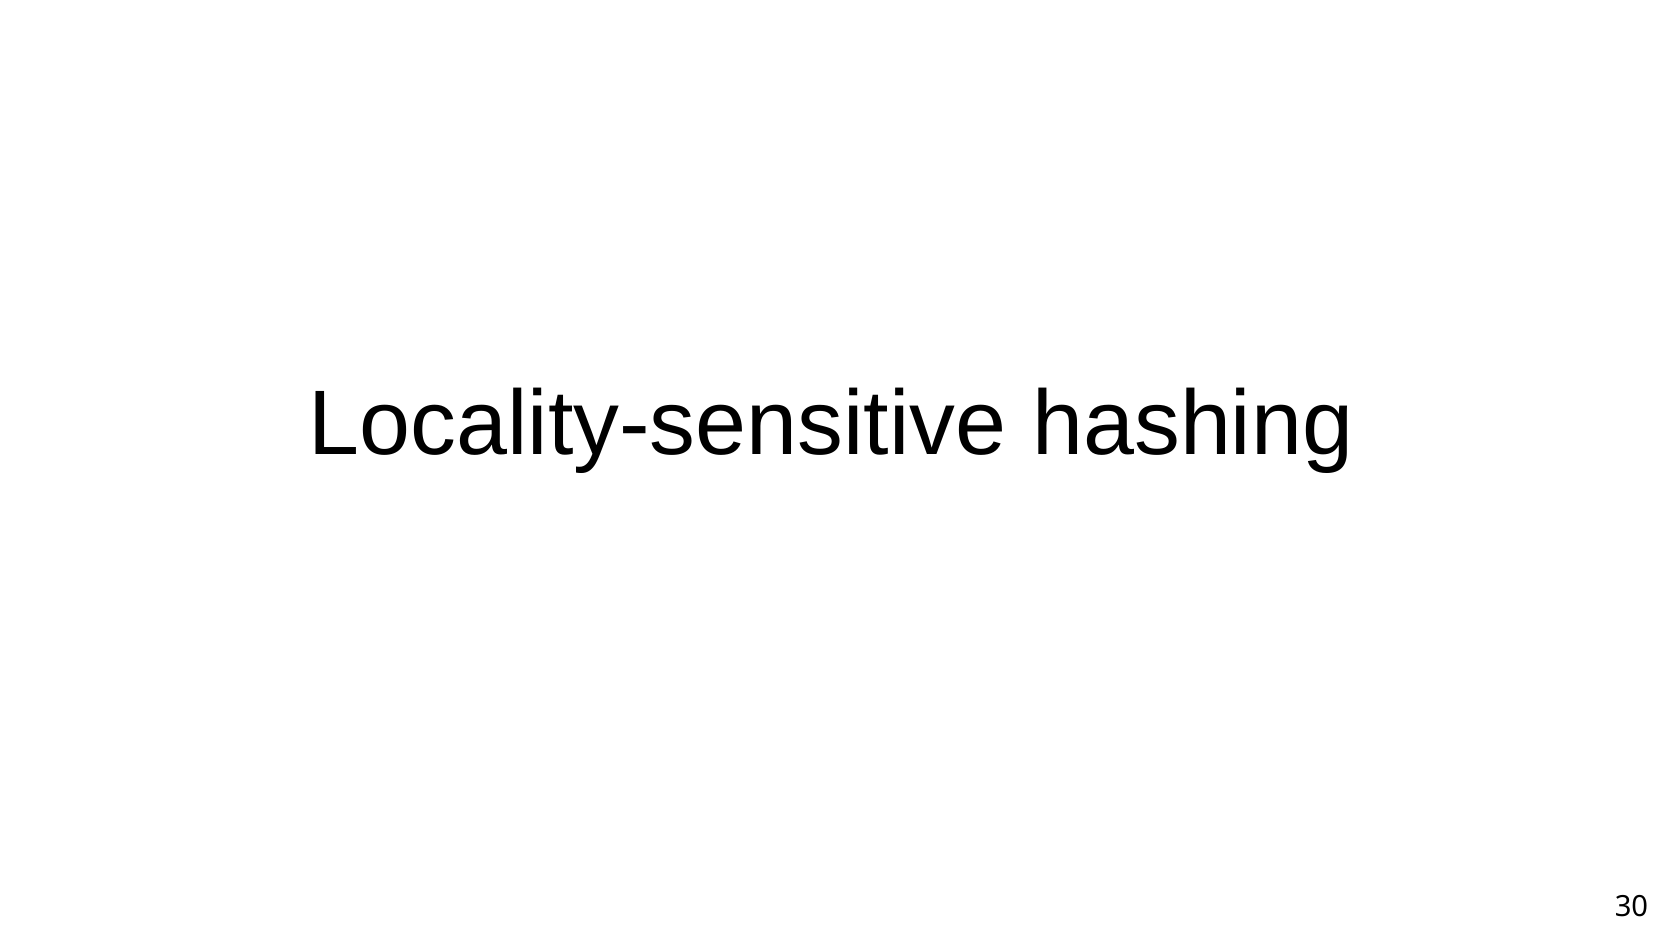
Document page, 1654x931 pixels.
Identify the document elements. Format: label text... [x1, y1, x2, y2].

title Locality-sensitive hashing [87, 345, 1576, 501]
